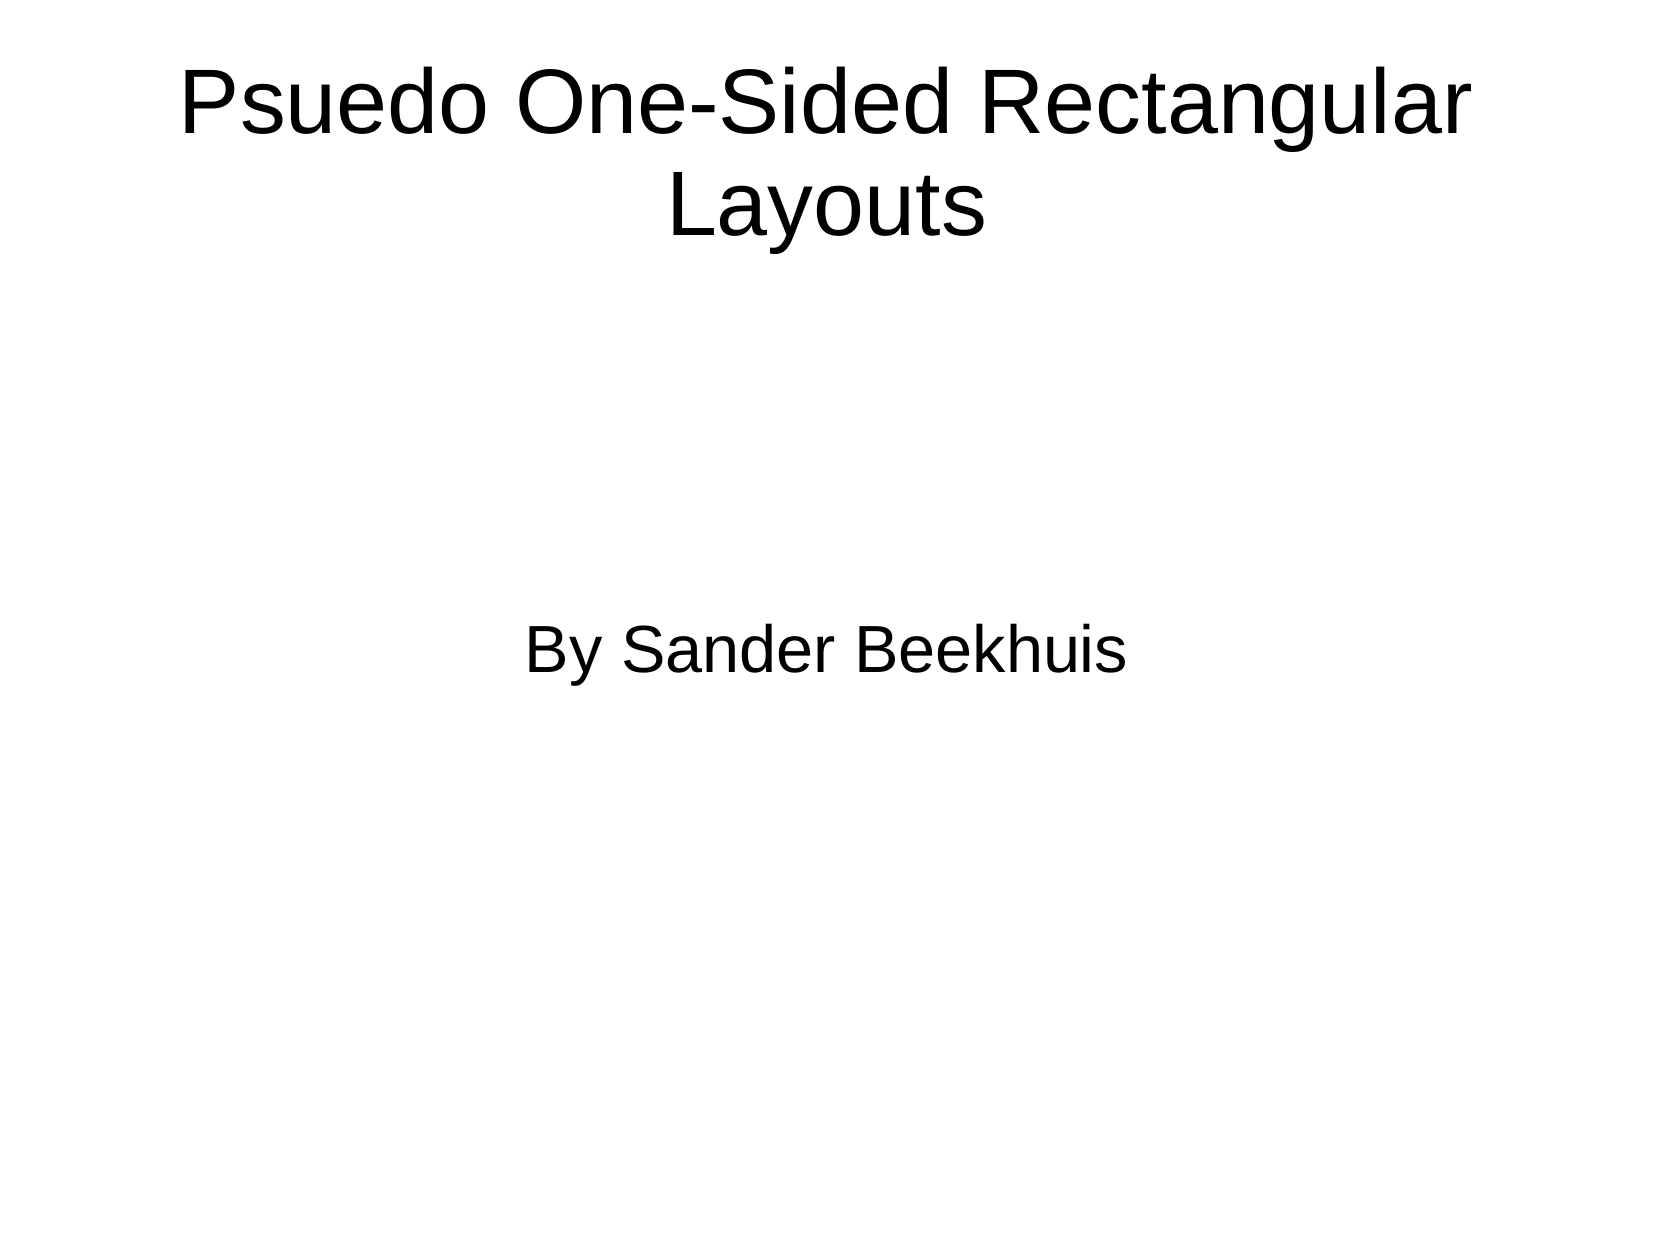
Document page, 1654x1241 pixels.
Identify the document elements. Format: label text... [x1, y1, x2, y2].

title Psuedo One-Sided Rectangular Layouts [82, 49, 1571, 257]
subtitle By Sander Beekhuis [82, 290, 1571, 1010]
